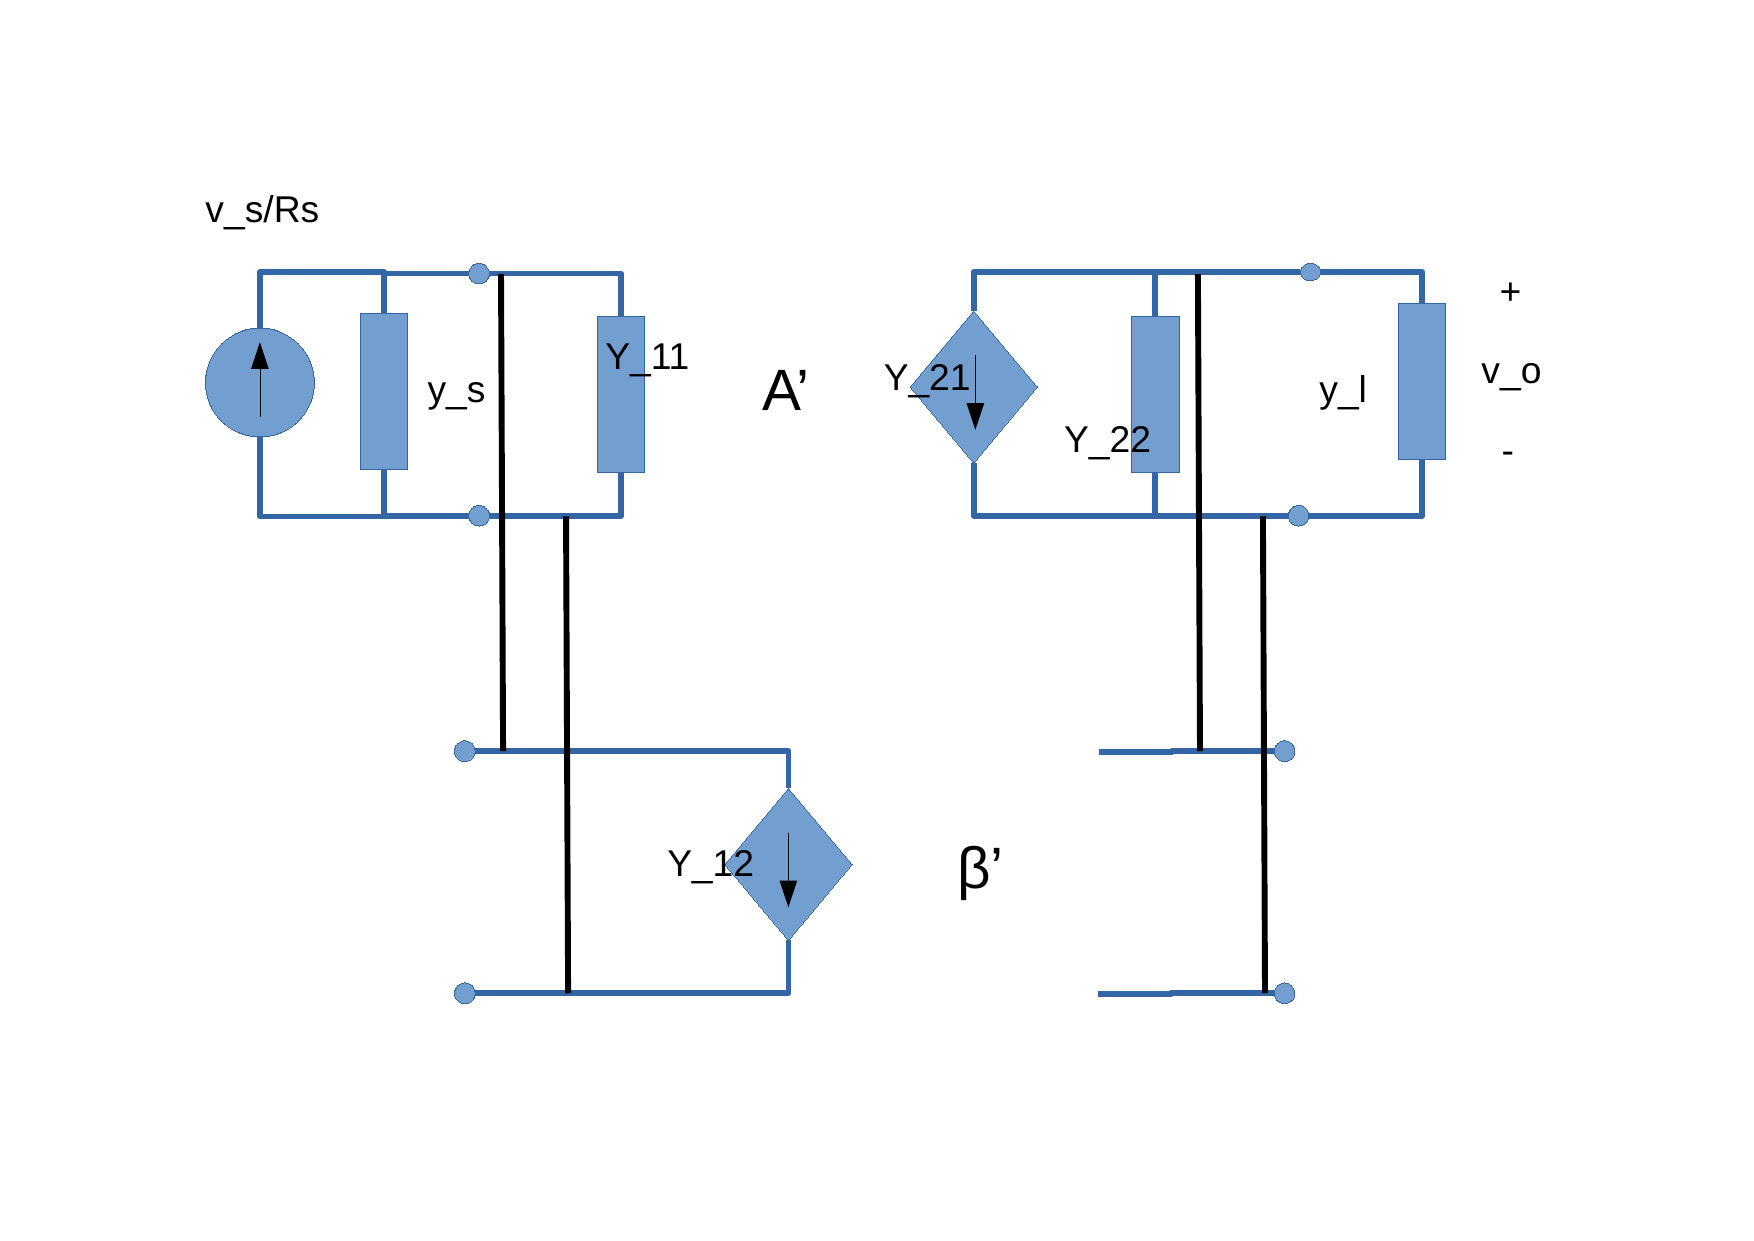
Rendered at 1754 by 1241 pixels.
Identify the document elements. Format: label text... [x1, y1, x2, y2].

text_box [469, 263, 490, 284]
text_box [1300, 263, 1321, 281]
text_box v_o [1466, 342, 1557, 436]
text_box [1274, 982, 1295, 1004]
text_box [749, 788, 853, 940]
text_box Y_12 [652, 835, 788, 934]
text_box Y_11 [590, 328, 756, 427]
text_box + [1484, 263, 1537, 320]
text_box Y_22 [1049, 411, 1194, 511]
text_box Y_21 [868, 349, 1017, 448]
text_box [597, 427, 645, 473]
text_box [205, 328, 315, 437]
text_box [360, 313, 408, 470]
text_box [1017, 362, 1038, 412]
text_box [1398, 303, 1446, 460]
text_box A’ [747, 350, 825, 430]
text_box [597, 316, 645, 328]
text_box [961, 448, 987, 463]
text_box v_s/Rs [190, 181, 355, 280]
text_box v_s/Rs [263, 275, 355, 280]
text_box β’ [942, 828, 1019, 909]
text_box y_s [412, 361, 521, 455]
text_box [1288, 505, 1309, 527]
text_box [469, 505, 490, 527]
text_box [1274, 740, 1295, 762]
text_box [941, 311, 1006, 349]
text_box [454, 982, 475, 1004]
text_box - [1486, 436, 1529, 516]
text_box [1131, 316, 1180, 411]
text_box y_l [1304, 361, 1413, 455]
text_box [454, 740, 475, 762]
